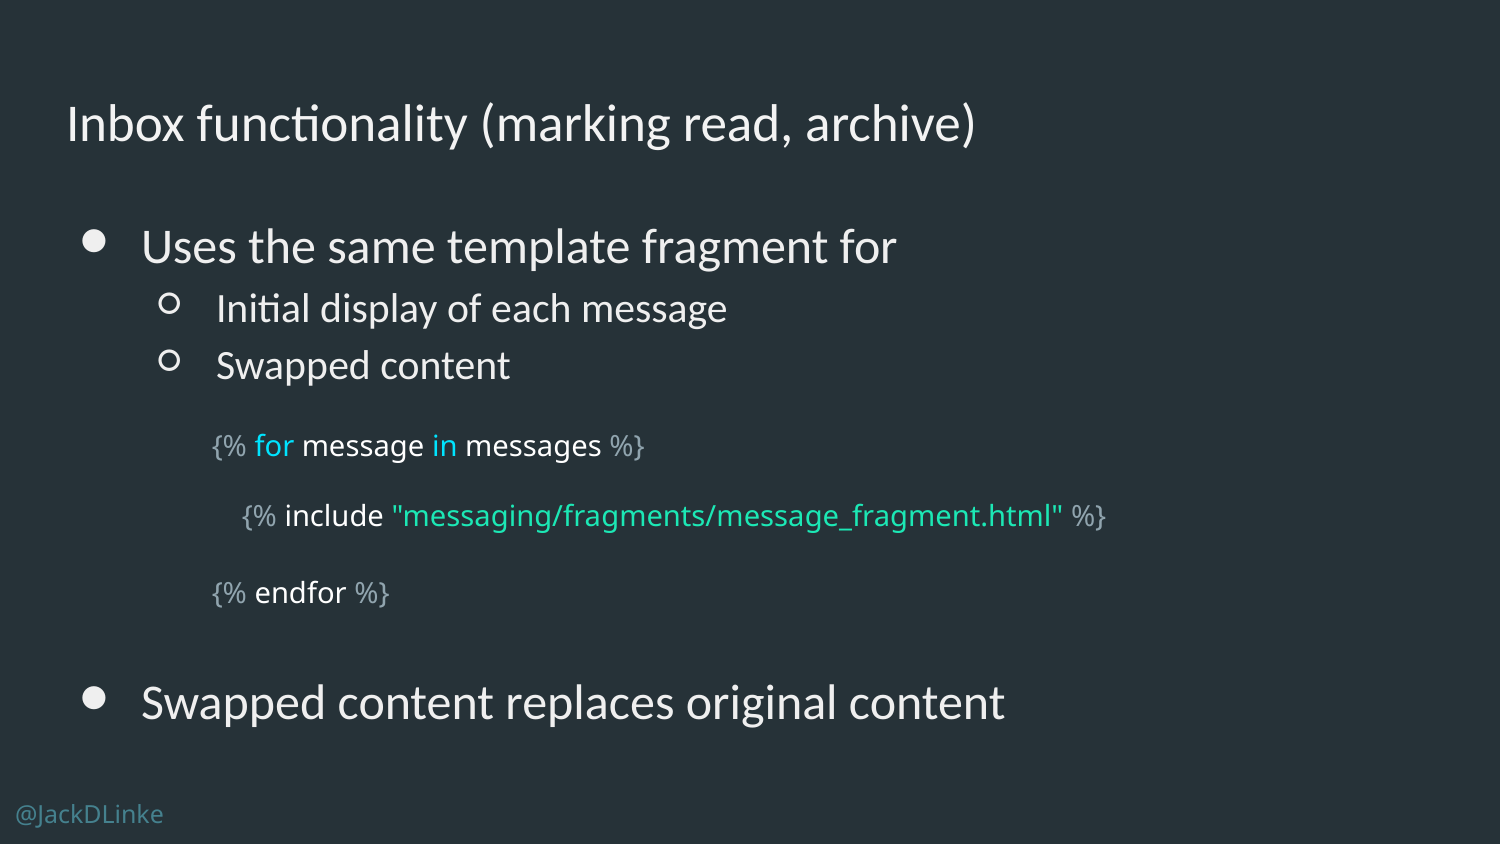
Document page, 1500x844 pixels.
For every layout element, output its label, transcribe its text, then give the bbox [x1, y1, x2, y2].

list Uses the same template fragment for Initial display of each message Swapped content Swapped content replaces original content [51, 189, 1449, 750]
title Inbox functionality (marking read, archive) [51, 72, 1449, 167]
text_box {% for message in messages %} {% include "messaging/fragments/message_fragment.html" %} {% endfor %} [196, 412, 1304, 660]
